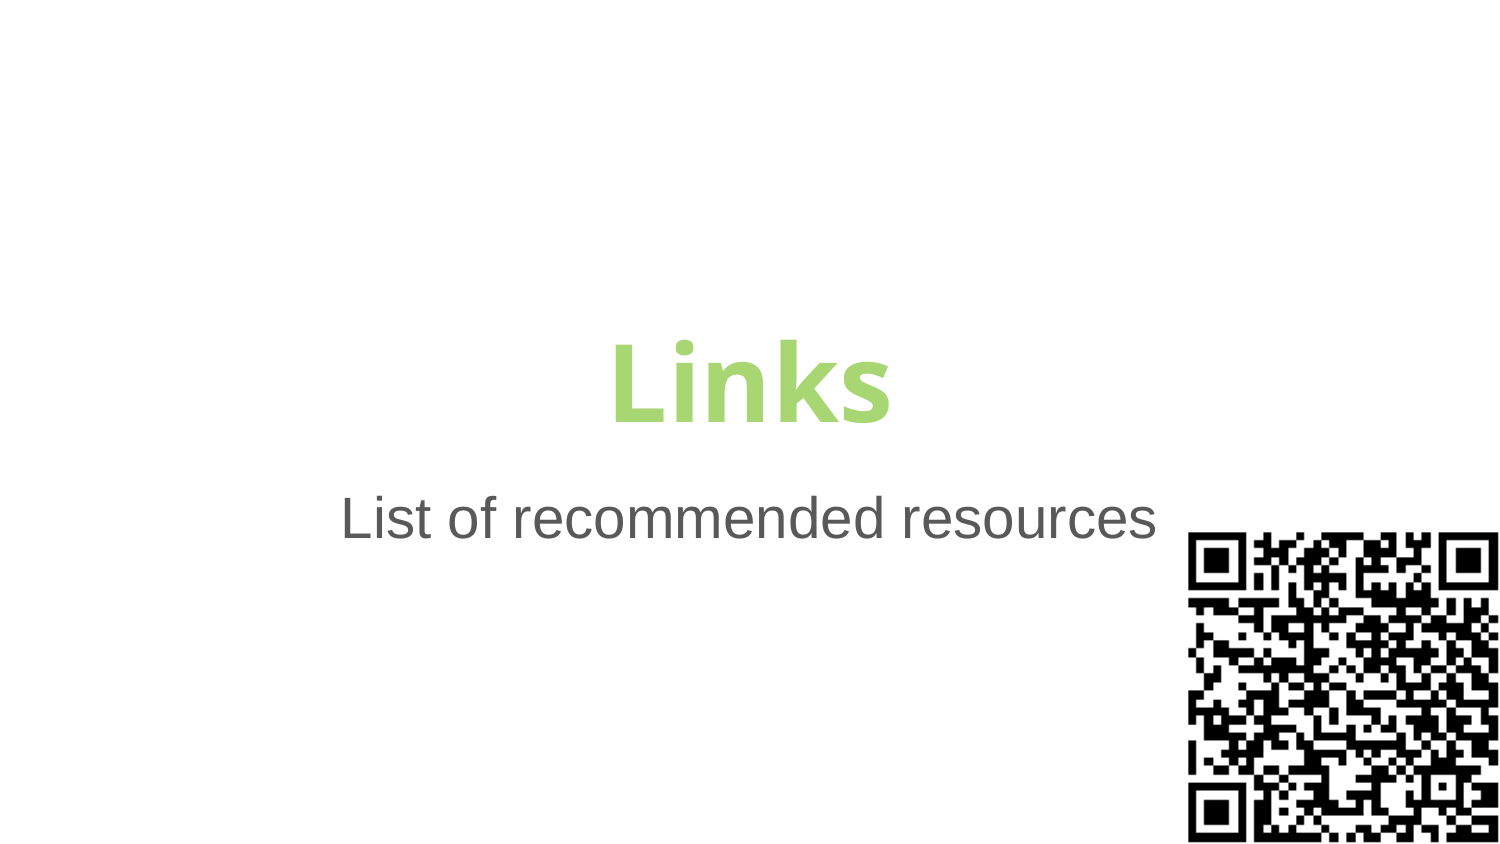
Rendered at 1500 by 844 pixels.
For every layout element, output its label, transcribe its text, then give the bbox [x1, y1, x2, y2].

picture [1187, 531, 1500, 844]
subtitle List of recommended resources [51, 464, 1449, 595]
title Links [51, 122, 1449, 459]
